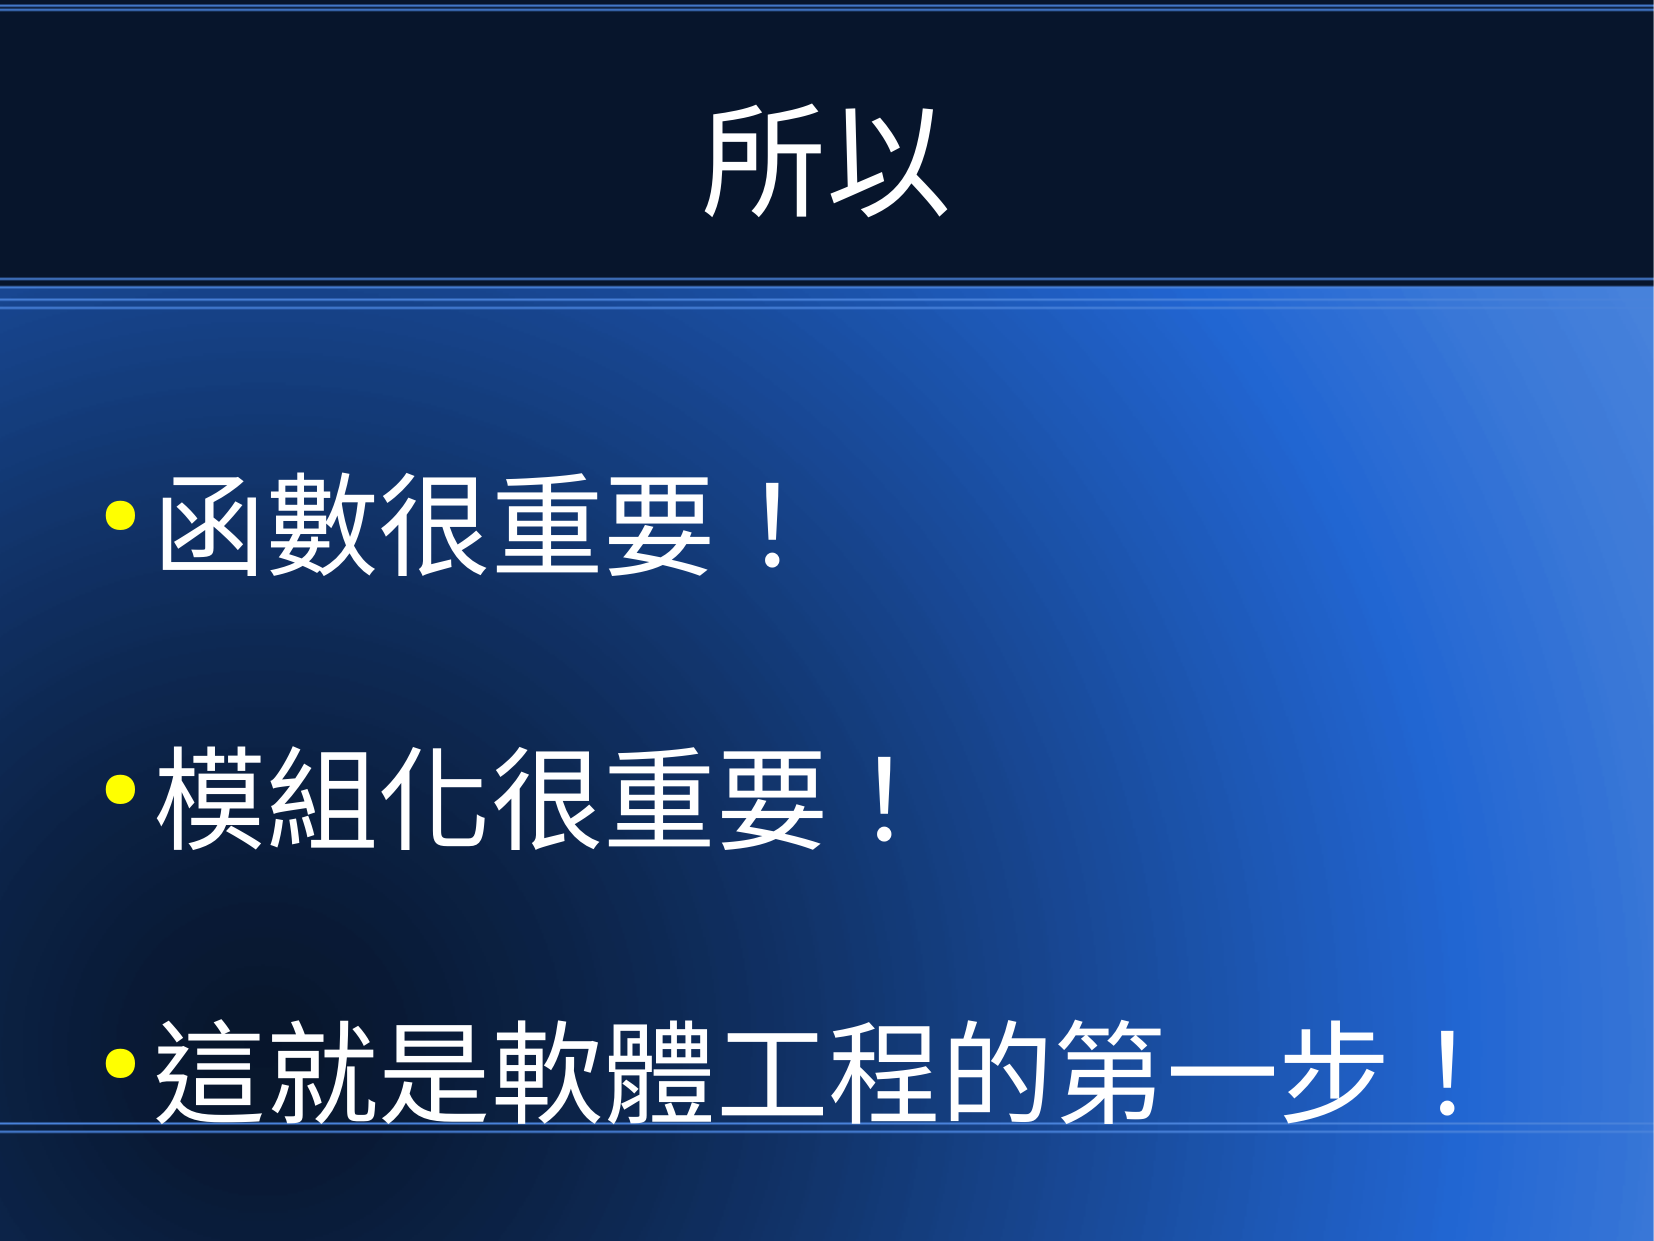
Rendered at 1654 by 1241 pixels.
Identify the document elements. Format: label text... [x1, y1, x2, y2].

list 函數很重要！ 模組化很重要！ 這就是軟體工程的第一步！ [82, 355, 1571, 1241]
picture [0, 0, 1654, 1241]
title 所以 [82, 49, 1571, 257]
